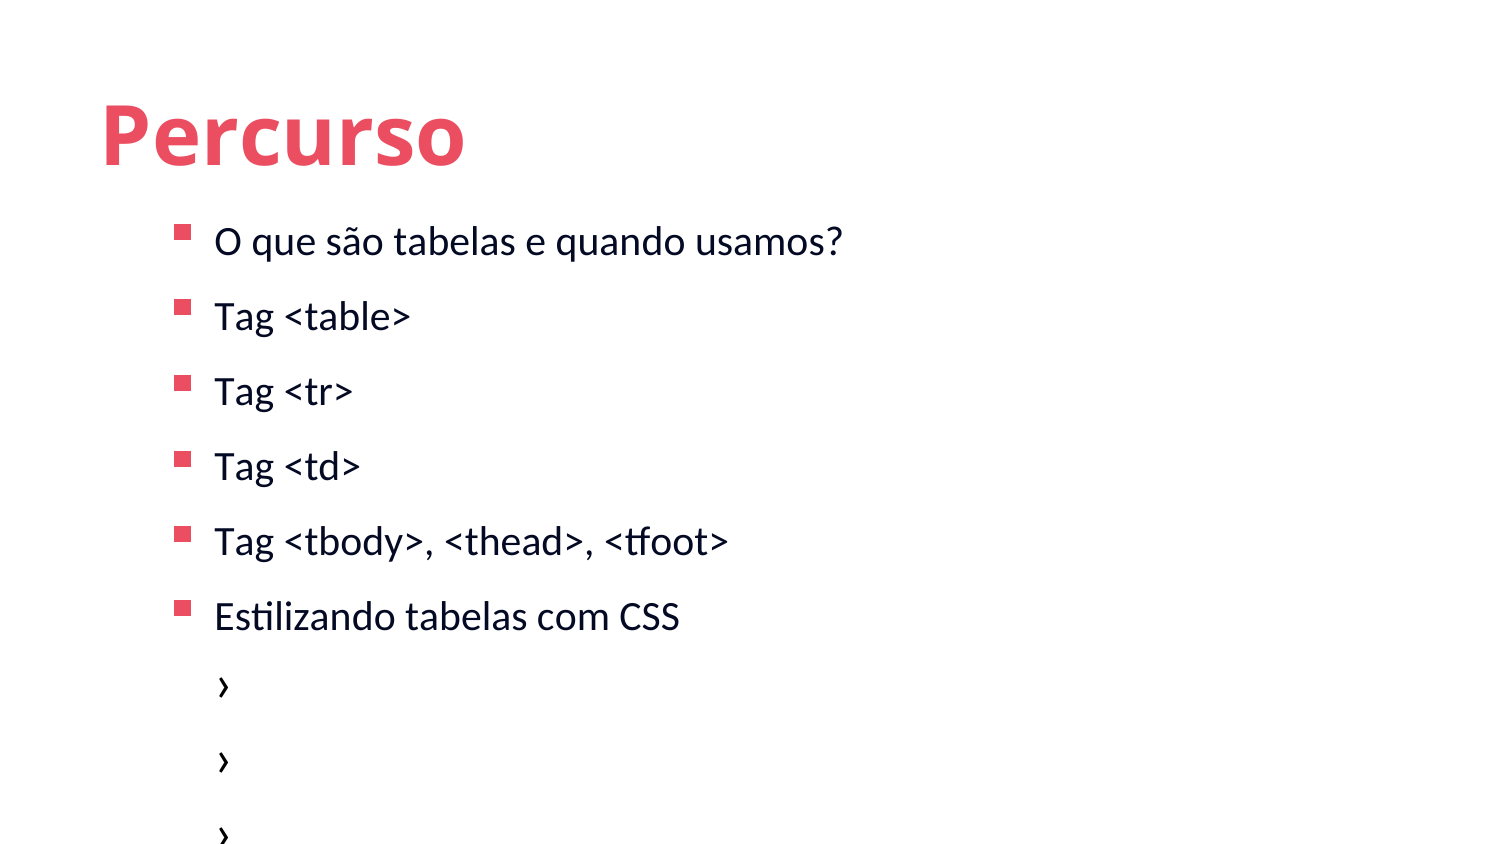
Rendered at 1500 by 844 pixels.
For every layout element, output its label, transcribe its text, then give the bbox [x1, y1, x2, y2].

text_box [174, 299, 191, 315]
text_box [174, 375, 191, 391]
text_box Percurso [85, 52, 1301, 191]
text_box [174, 224, 191, 240]
text_box [174, 526, 191, 542]
text_box [174, 600, 191, 616]
text_box O que são tabelas e quando usamos? Tag <table> Tag <tr> Tag <td> Tag <tbody>, <thead>, <tfoot> Estilizando tabelas com CSS [199, 181, 1162, 745]
text_box [174, 451, 191, 467]
